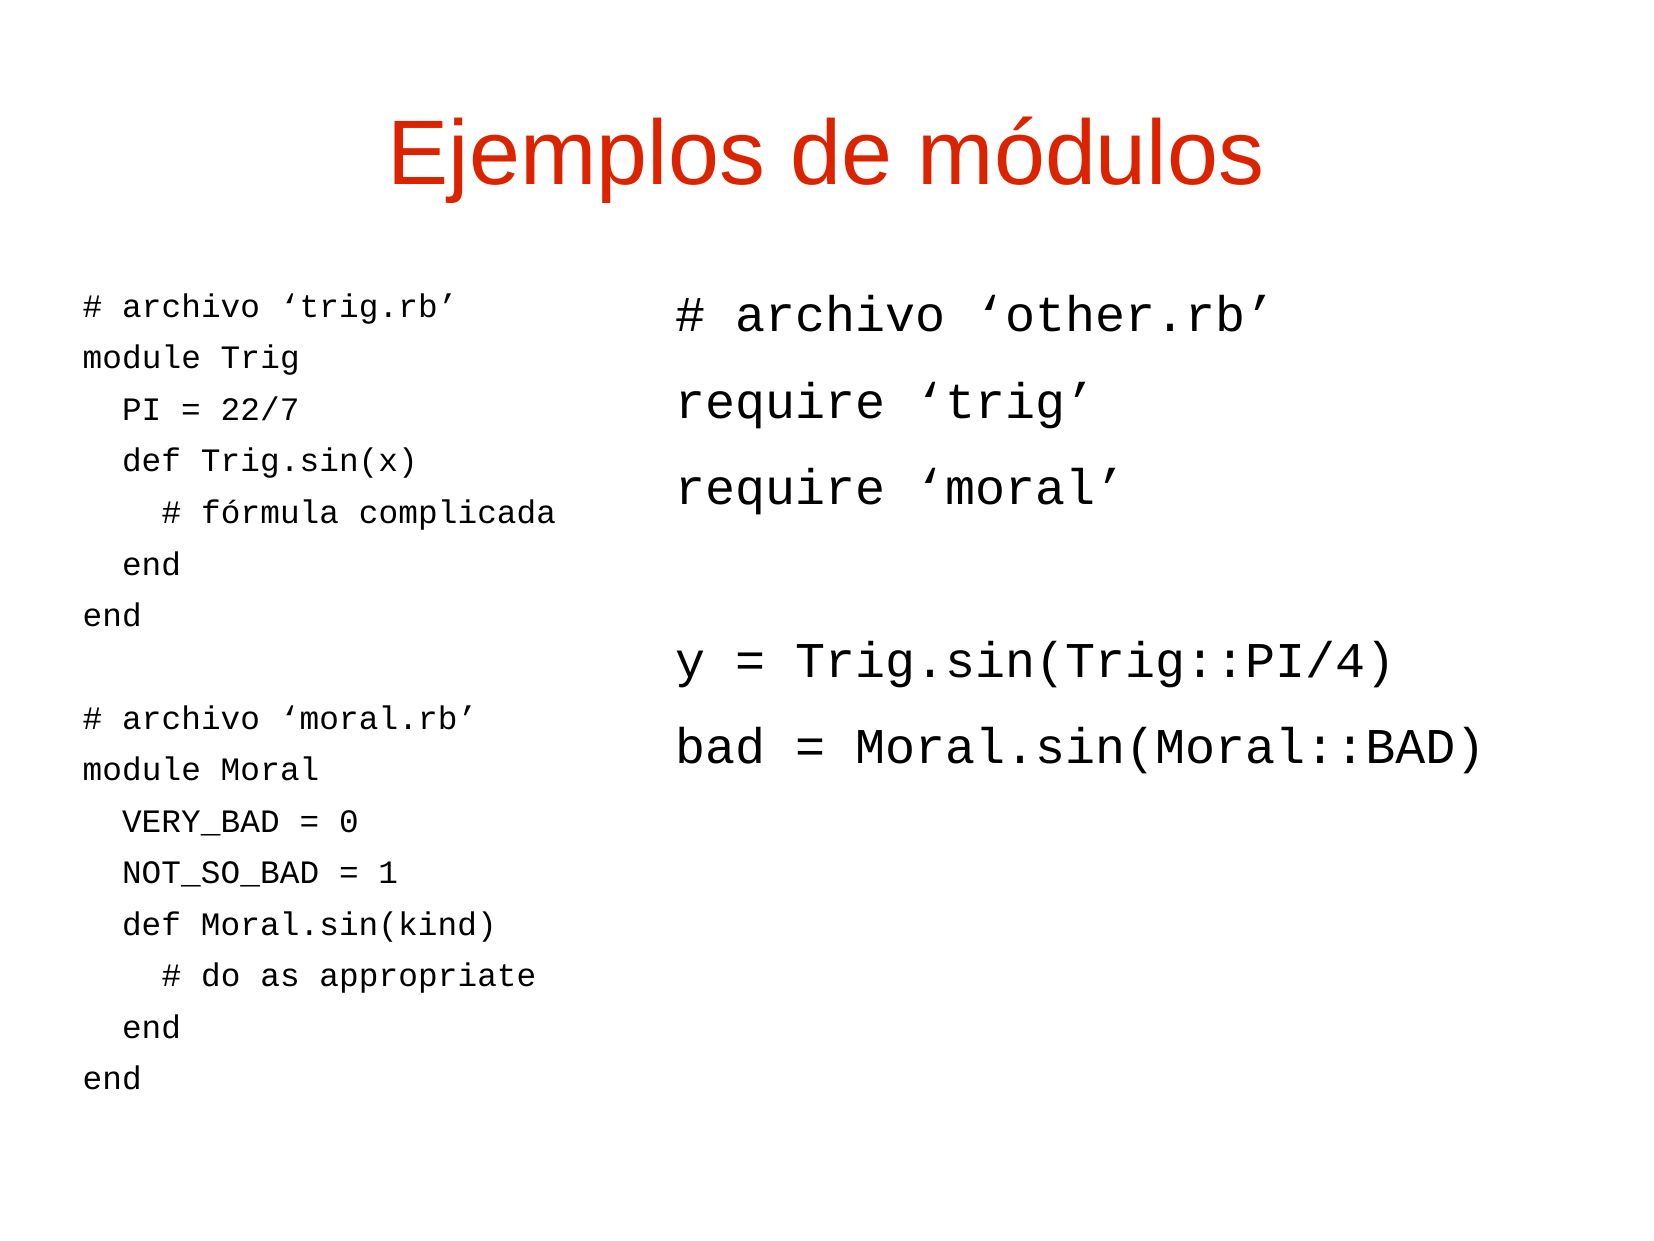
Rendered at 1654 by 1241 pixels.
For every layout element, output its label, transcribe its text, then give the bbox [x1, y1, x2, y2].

list # archivo ‘other.rb’ require ‘trig’ require ‘moral’ y = Trig.sin(Trig::PI/4) bad = Moral.sin(Moral::BAD) [675, 290, 1572, 1109]
list # archivo ‘trig.rb’ module Trig PI = 22/7 def Trig.sin(x) # fórmula complicada end end # archivo ‘moral.rb’ module Moral VERY_BAD = 0 NOT_SO_BAD = 1 def Moral.sin(kind) # do as appropriate end end [82, 290, 675, 1109]
title Ejemplos de módulos [82, 49, 1571, 257]
